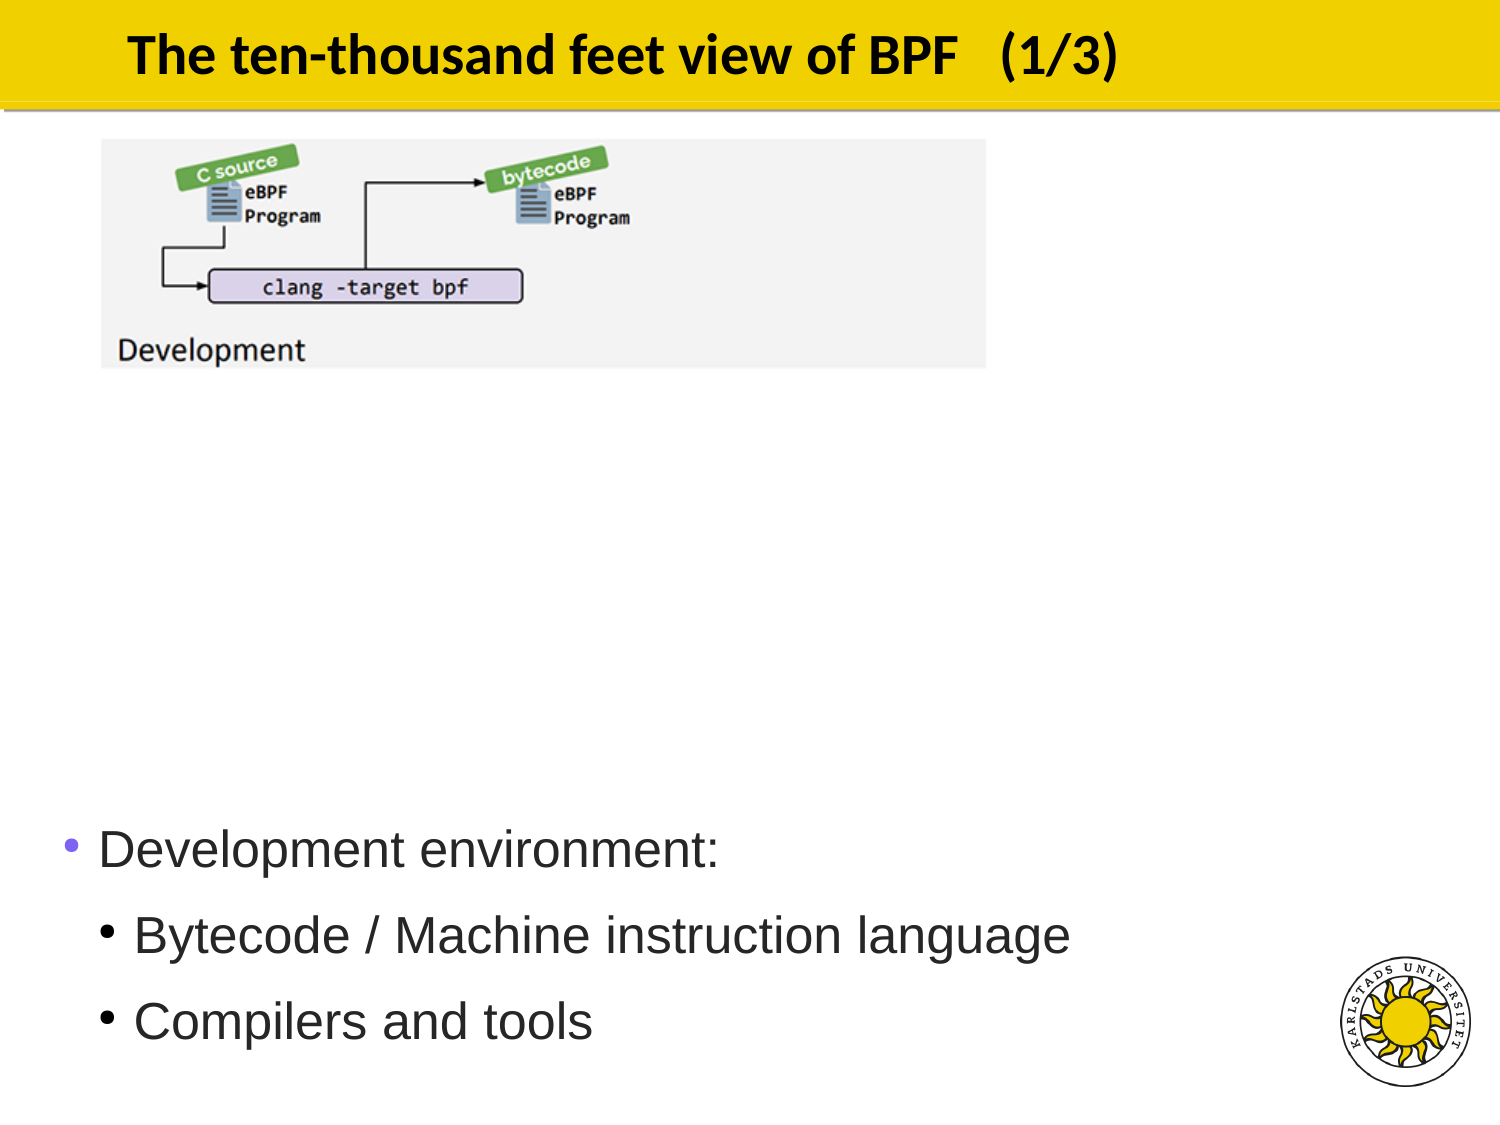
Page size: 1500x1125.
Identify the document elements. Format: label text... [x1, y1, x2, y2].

picture [1340, 948, 1471, 1095]
title The ten-thousand feet view of BPF (1/3) [112, 0, 1388, 102]
picture [97, 134, 1388, 811]
list Development environment: Bytecode / Machine instruction language Compilers and tools [47, 735, 1376, 970]
